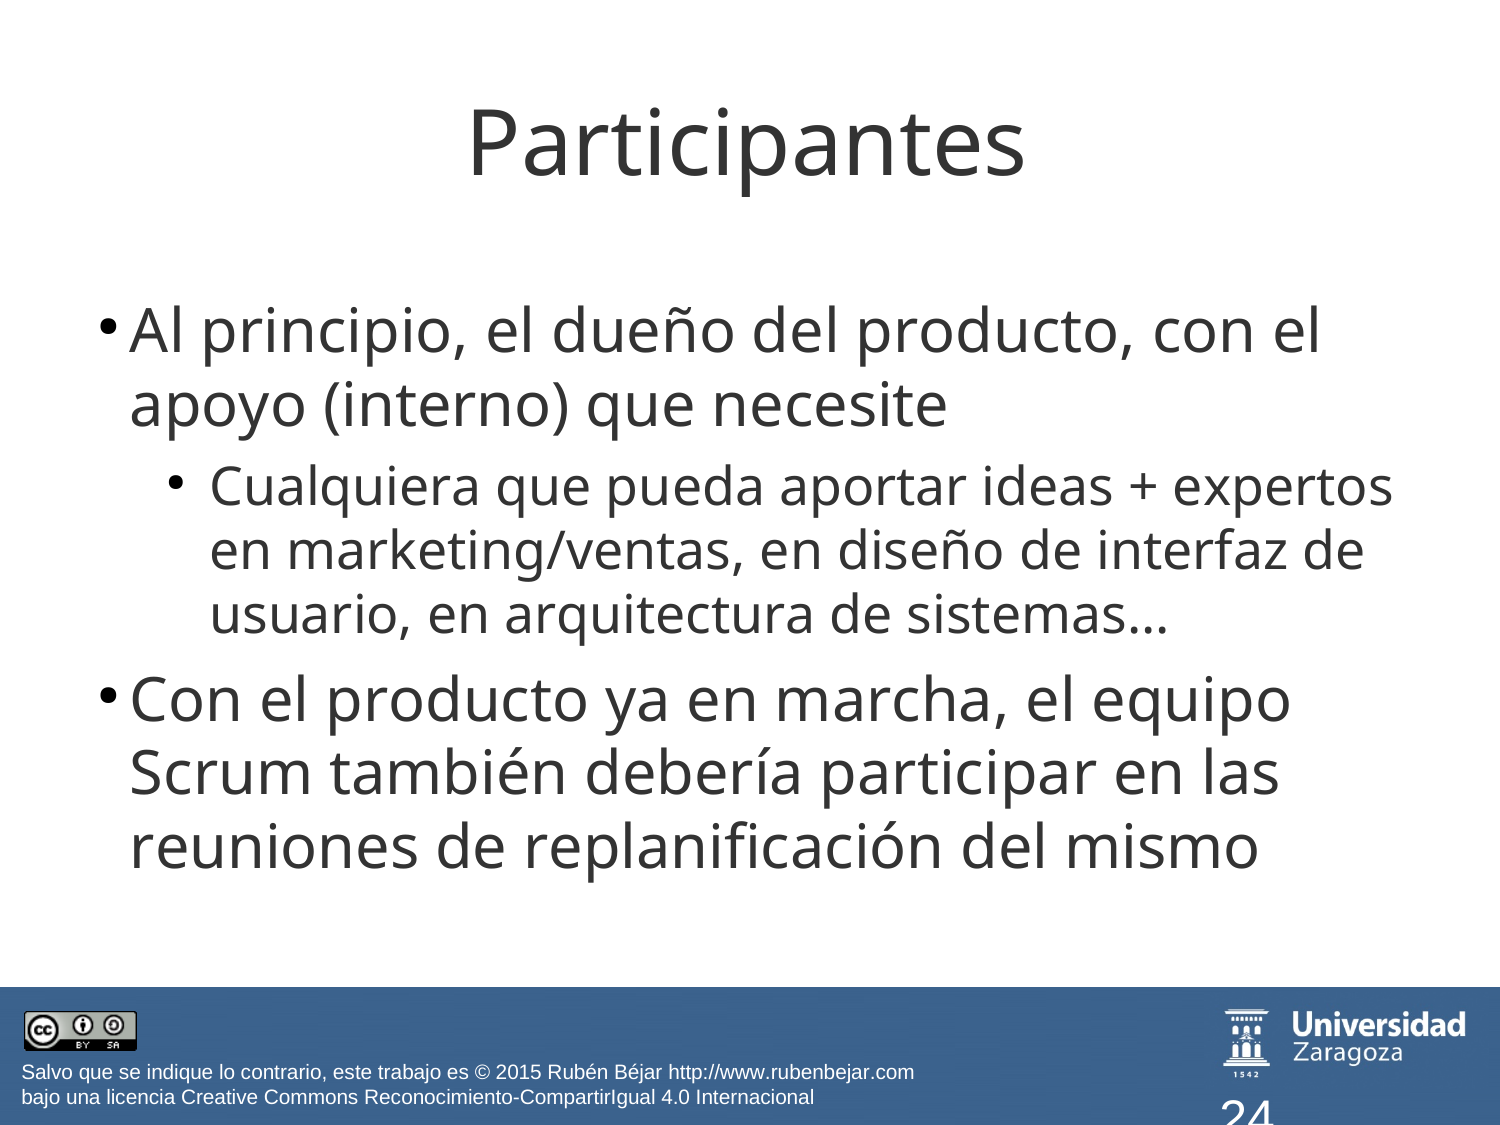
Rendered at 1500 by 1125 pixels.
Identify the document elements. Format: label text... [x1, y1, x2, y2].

picture [0, 987, 1500, 1125]
title Participantes [74, 21, 1420, 257]
picture [1252, 1107, 1264, 1124]
list Al principio, el dueño del producto, con el apoyo (interno) que necesite Cualquiera que pueda aportar ideas + expertos en marketing/ventas, en diseño de interfaz de usuario, en arquitectura de sistemas... Con el producto ya en marcha, el equipo Scrum también debería participar en las reuniones de replanificación del mismo [82, 283, 1418, 957]
